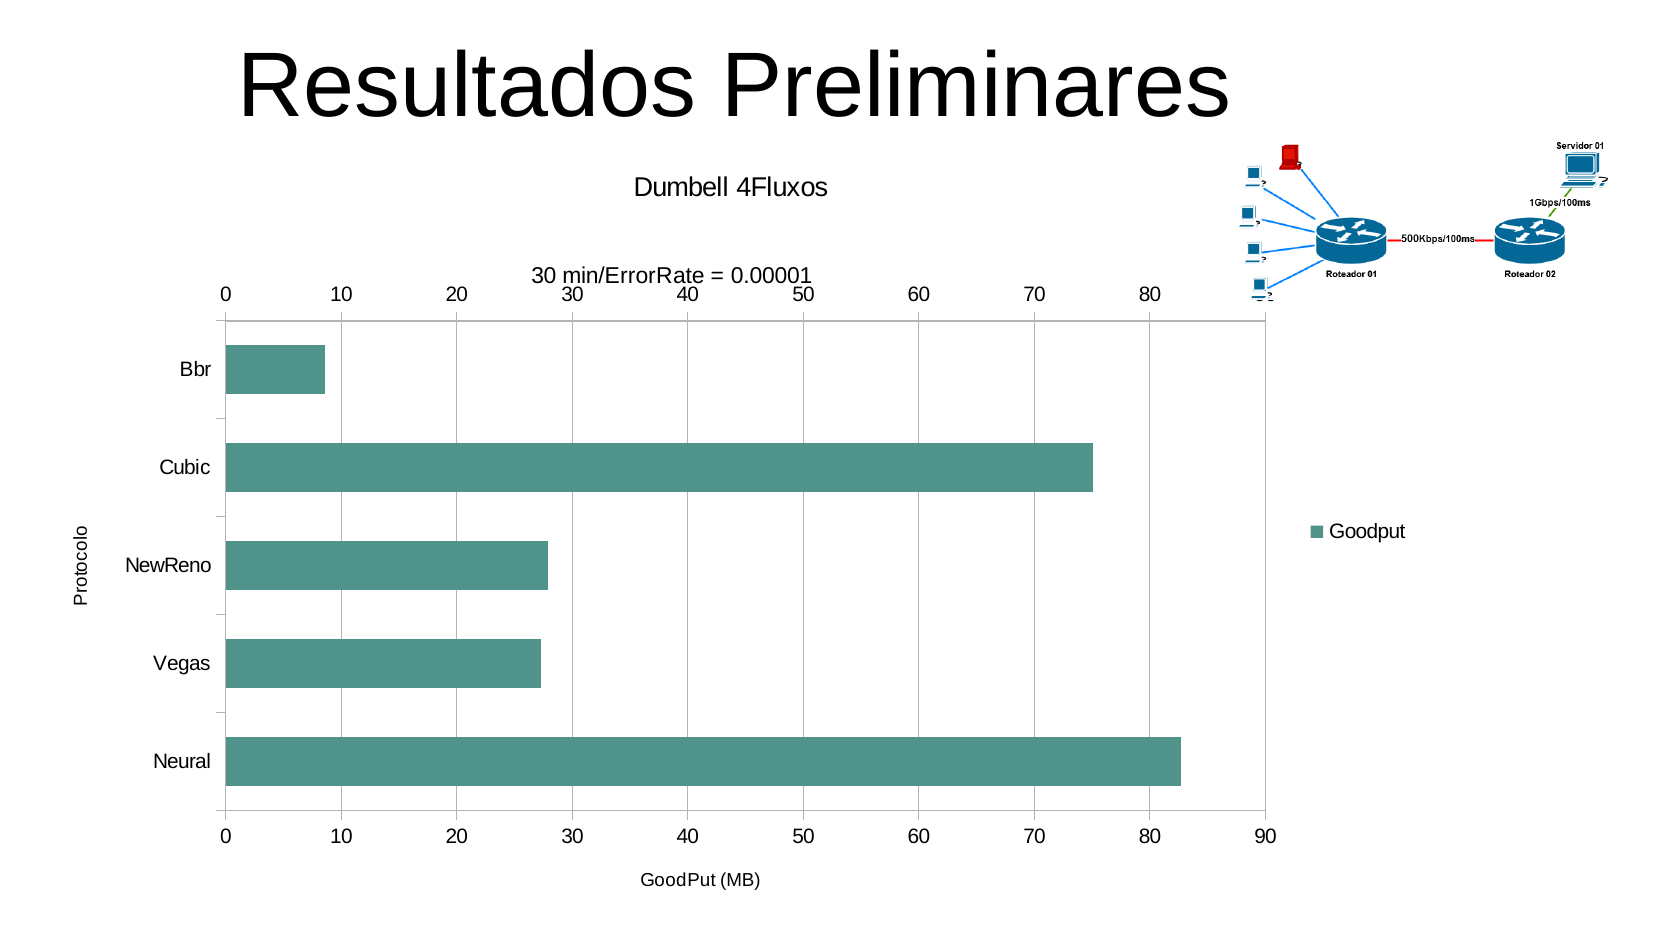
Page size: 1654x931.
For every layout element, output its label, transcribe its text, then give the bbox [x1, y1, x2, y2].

picture [1237, 139, 1613, 301]
chart [37, 141, 1426, 923]
title Resultados Preliminares [82, 7, 1388, 141]
